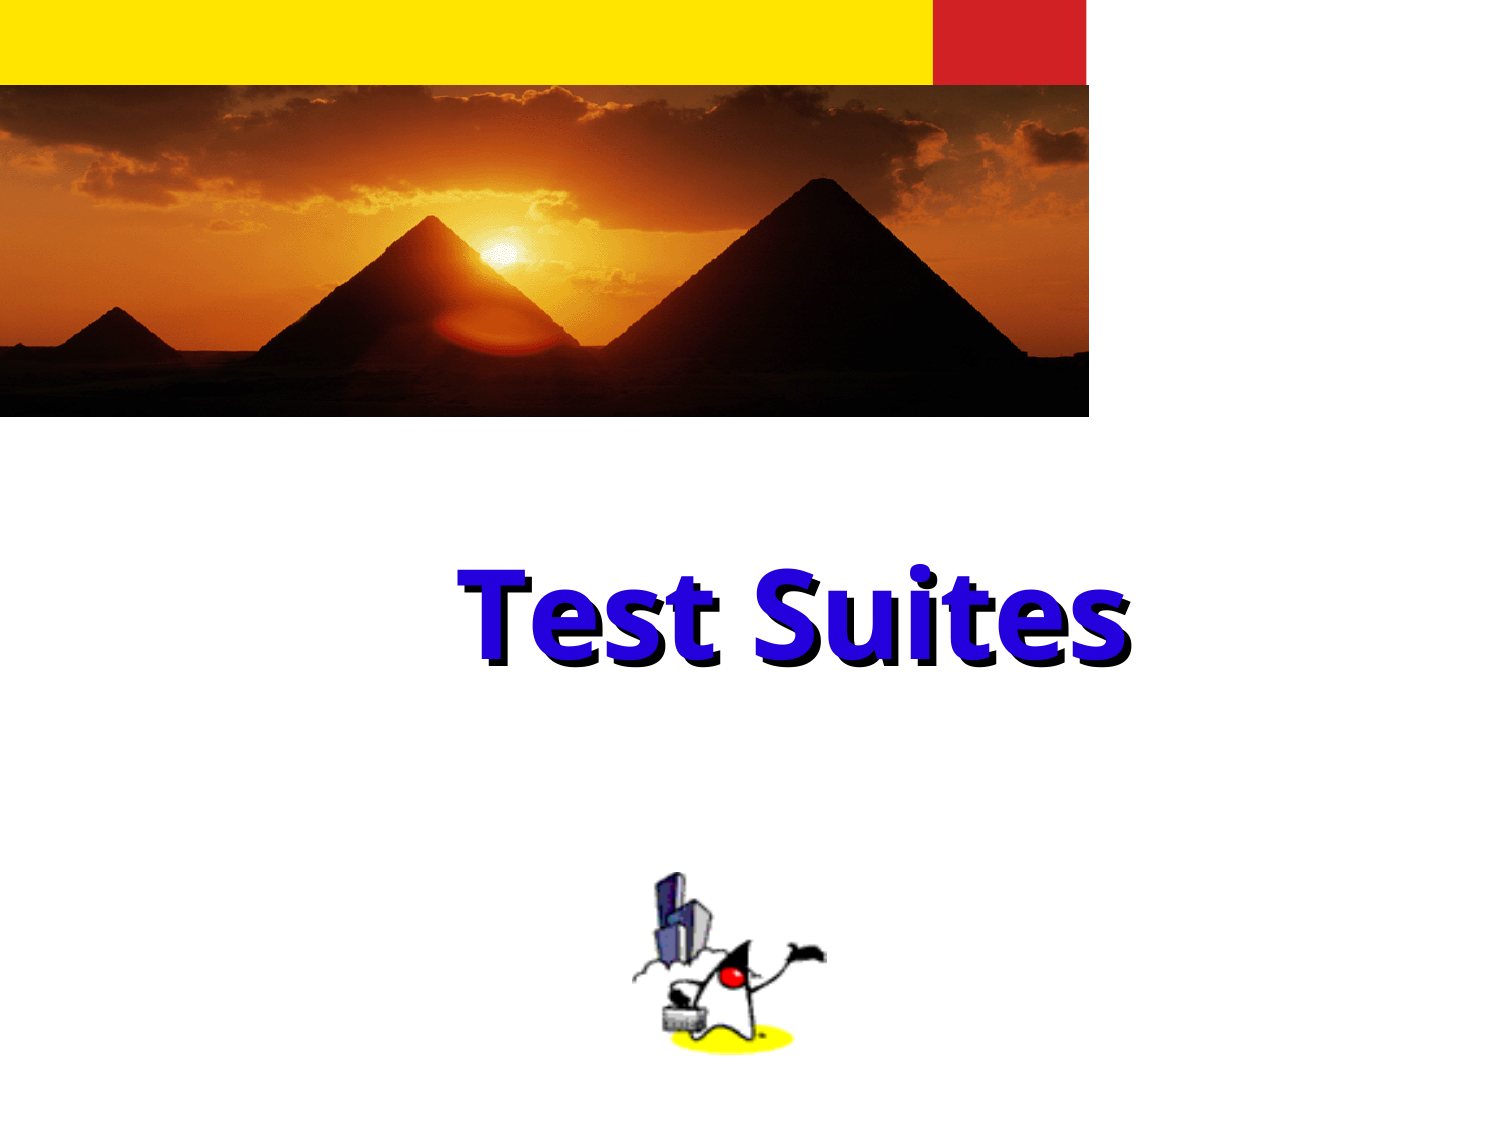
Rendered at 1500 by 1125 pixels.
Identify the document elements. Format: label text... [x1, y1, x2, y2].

picture [0, 85, 1089, 417]
text_box Test Suites [440, 524, 1146, 884]
picture [632, 872, 827, 1055]
